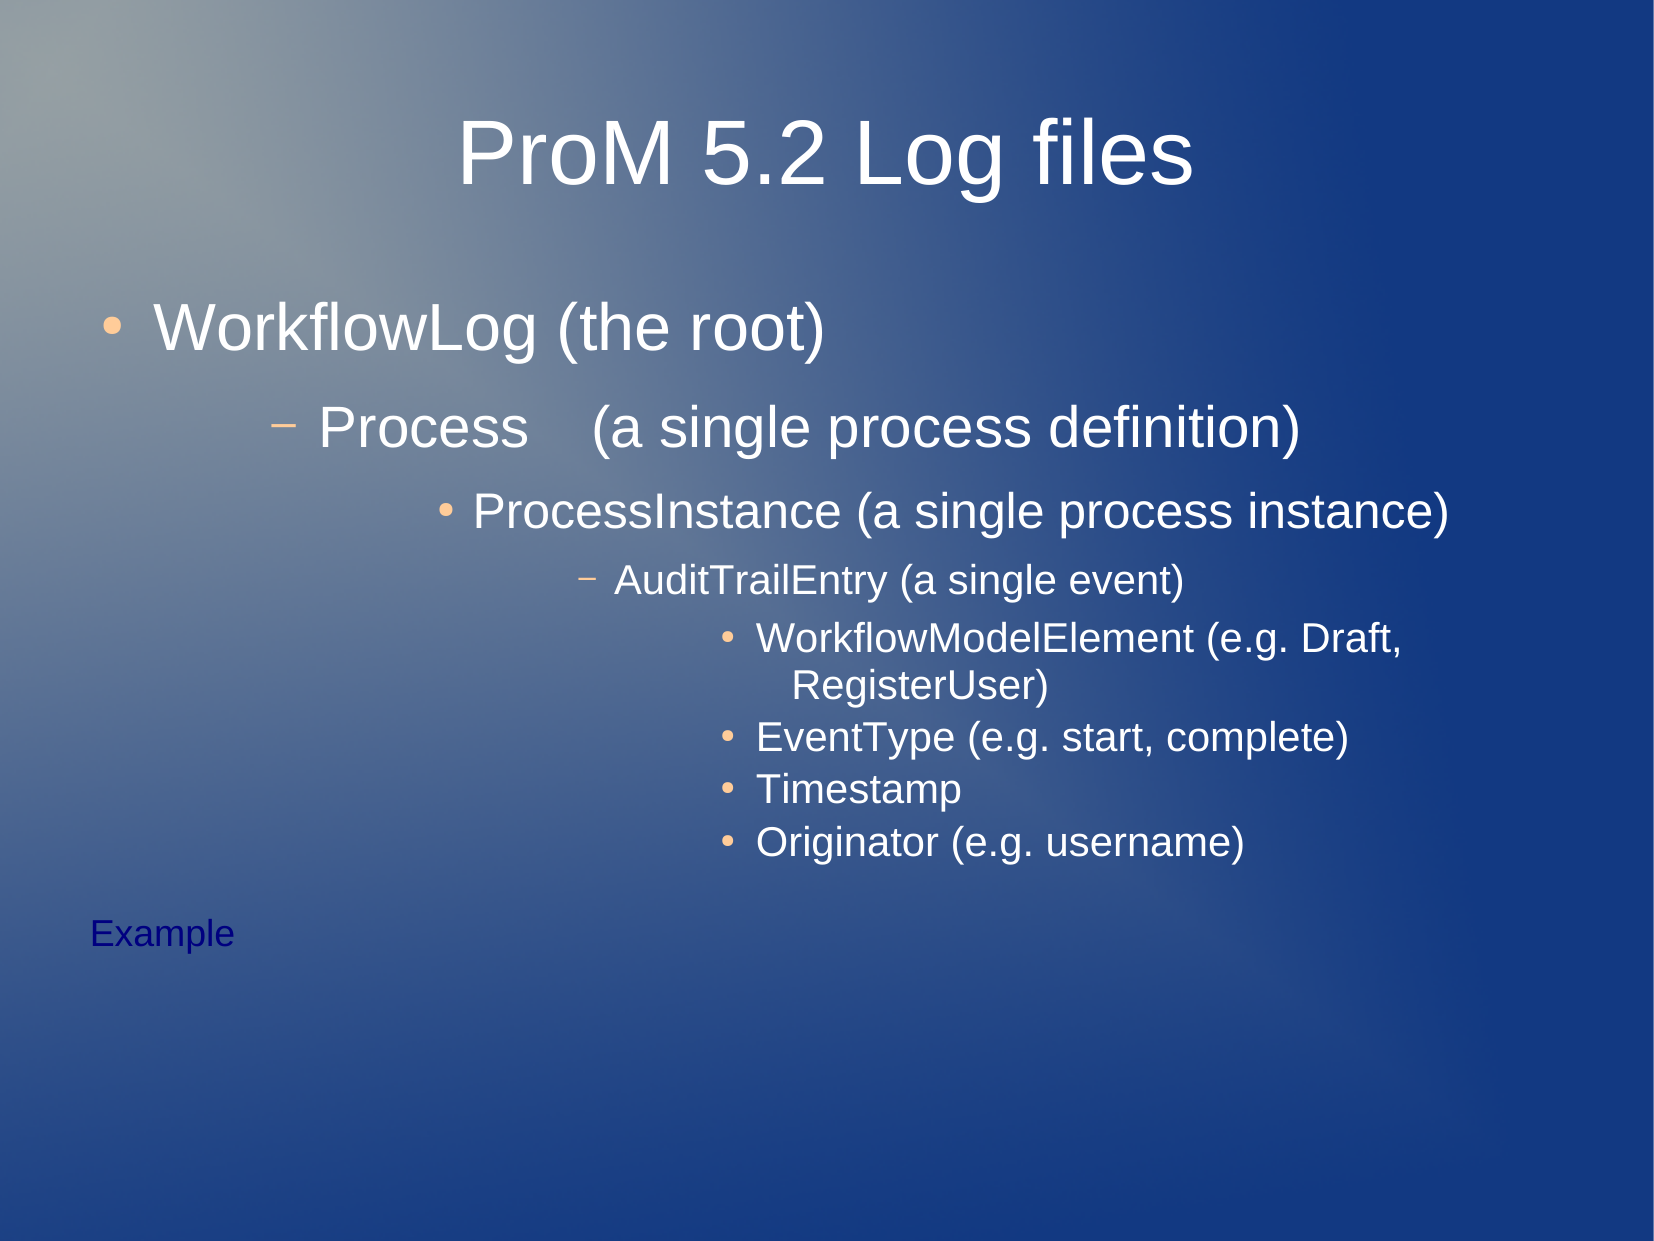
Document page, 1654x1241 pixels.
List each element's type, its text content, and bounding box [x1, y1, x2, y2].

list WorkflowLog (the root) Process (a single process definition) ProcessInstance (a single process instance) AuditTrailEntry (a single event) WorkflowModelElement (e.g. Draft, RegisterUser) EventType (e.g. start, complete) Timestamp Originator (e.g. username) [82, 290, 1571, 1109]
picture [0, 0, 1654, 1241]
title ProM 5.2 Log files [82, 49, 1571, 257]
text_box Example [75, 905, 1505, 976]
